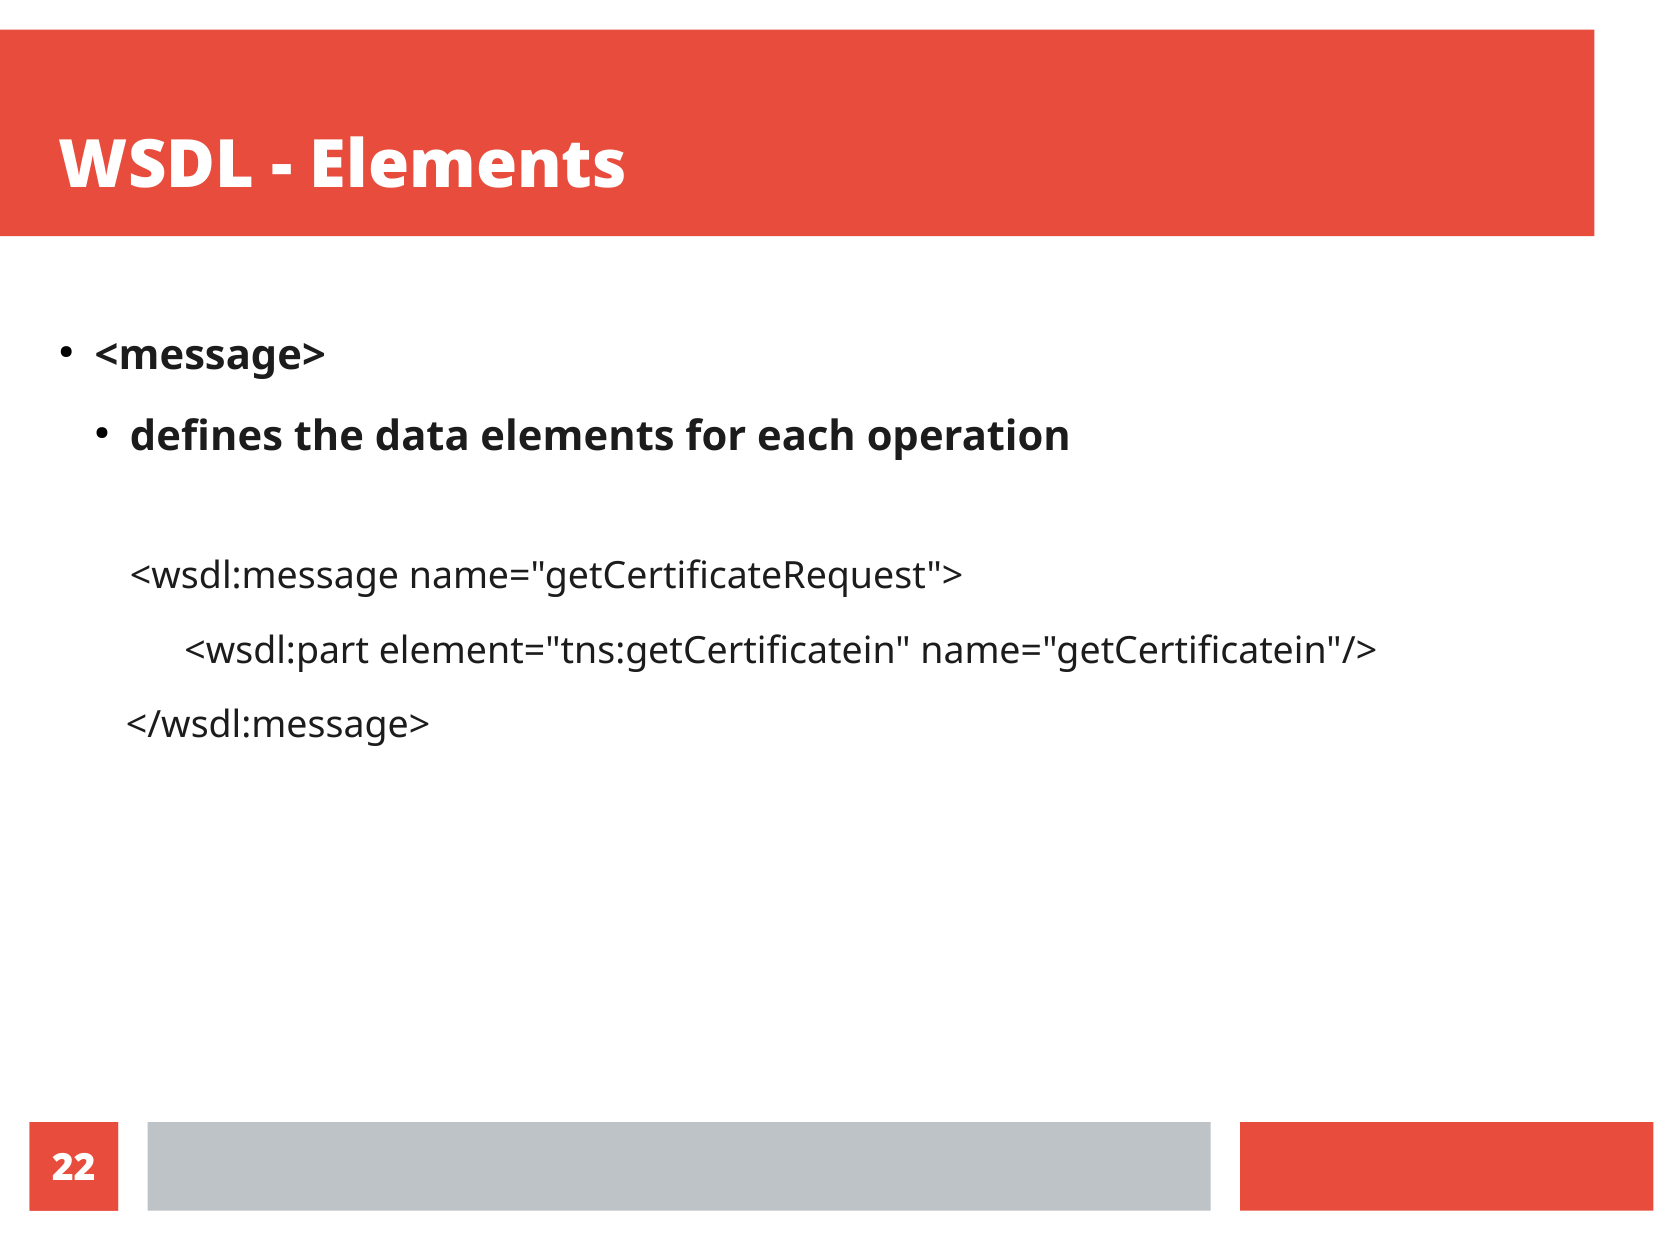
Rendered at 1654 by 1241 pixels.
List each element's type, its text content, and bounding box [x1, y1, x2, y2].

title WSDL - Elements [59, 59, 1595, 207]
list <message> defines the data elements for each operation <wsdl:message name="getCertificateRequest"> <wsdl:part element="tns:getCertificatein" name="getCertificatein"/> </wsdl:message> [59, 324, 1565, 1093]
